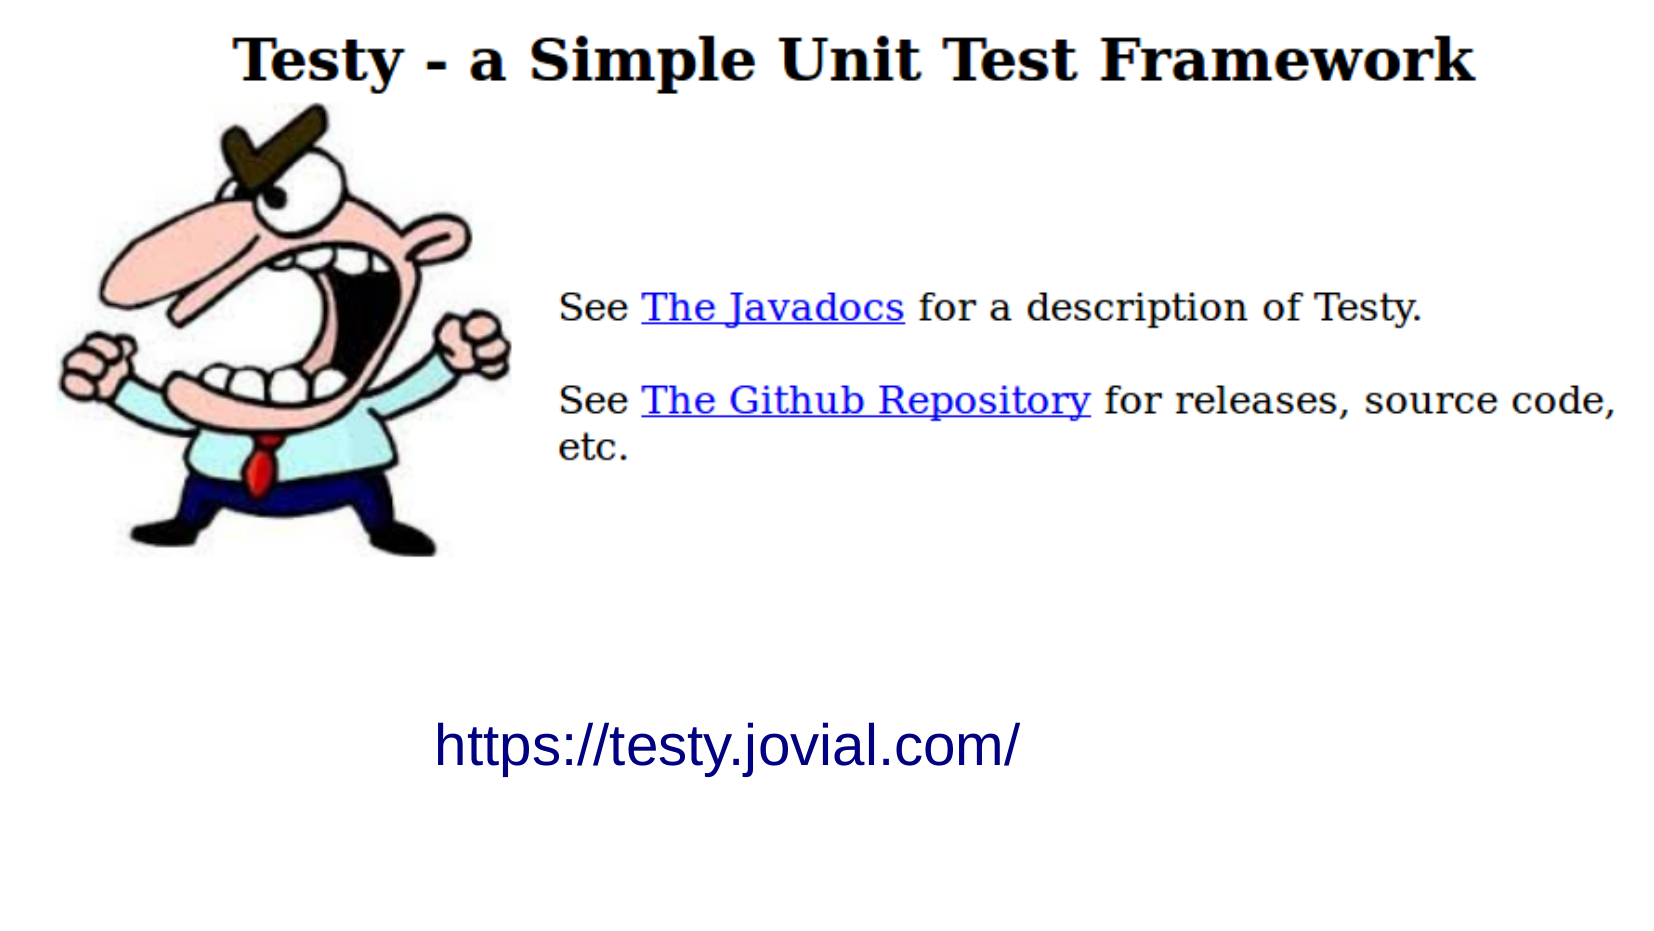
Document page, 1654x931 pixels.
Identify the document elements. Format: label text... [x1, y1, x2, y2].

text_box https://testy.jovial.com/ [420, 705, 1050, 785]
picture [45, 15, 1636, 586]
